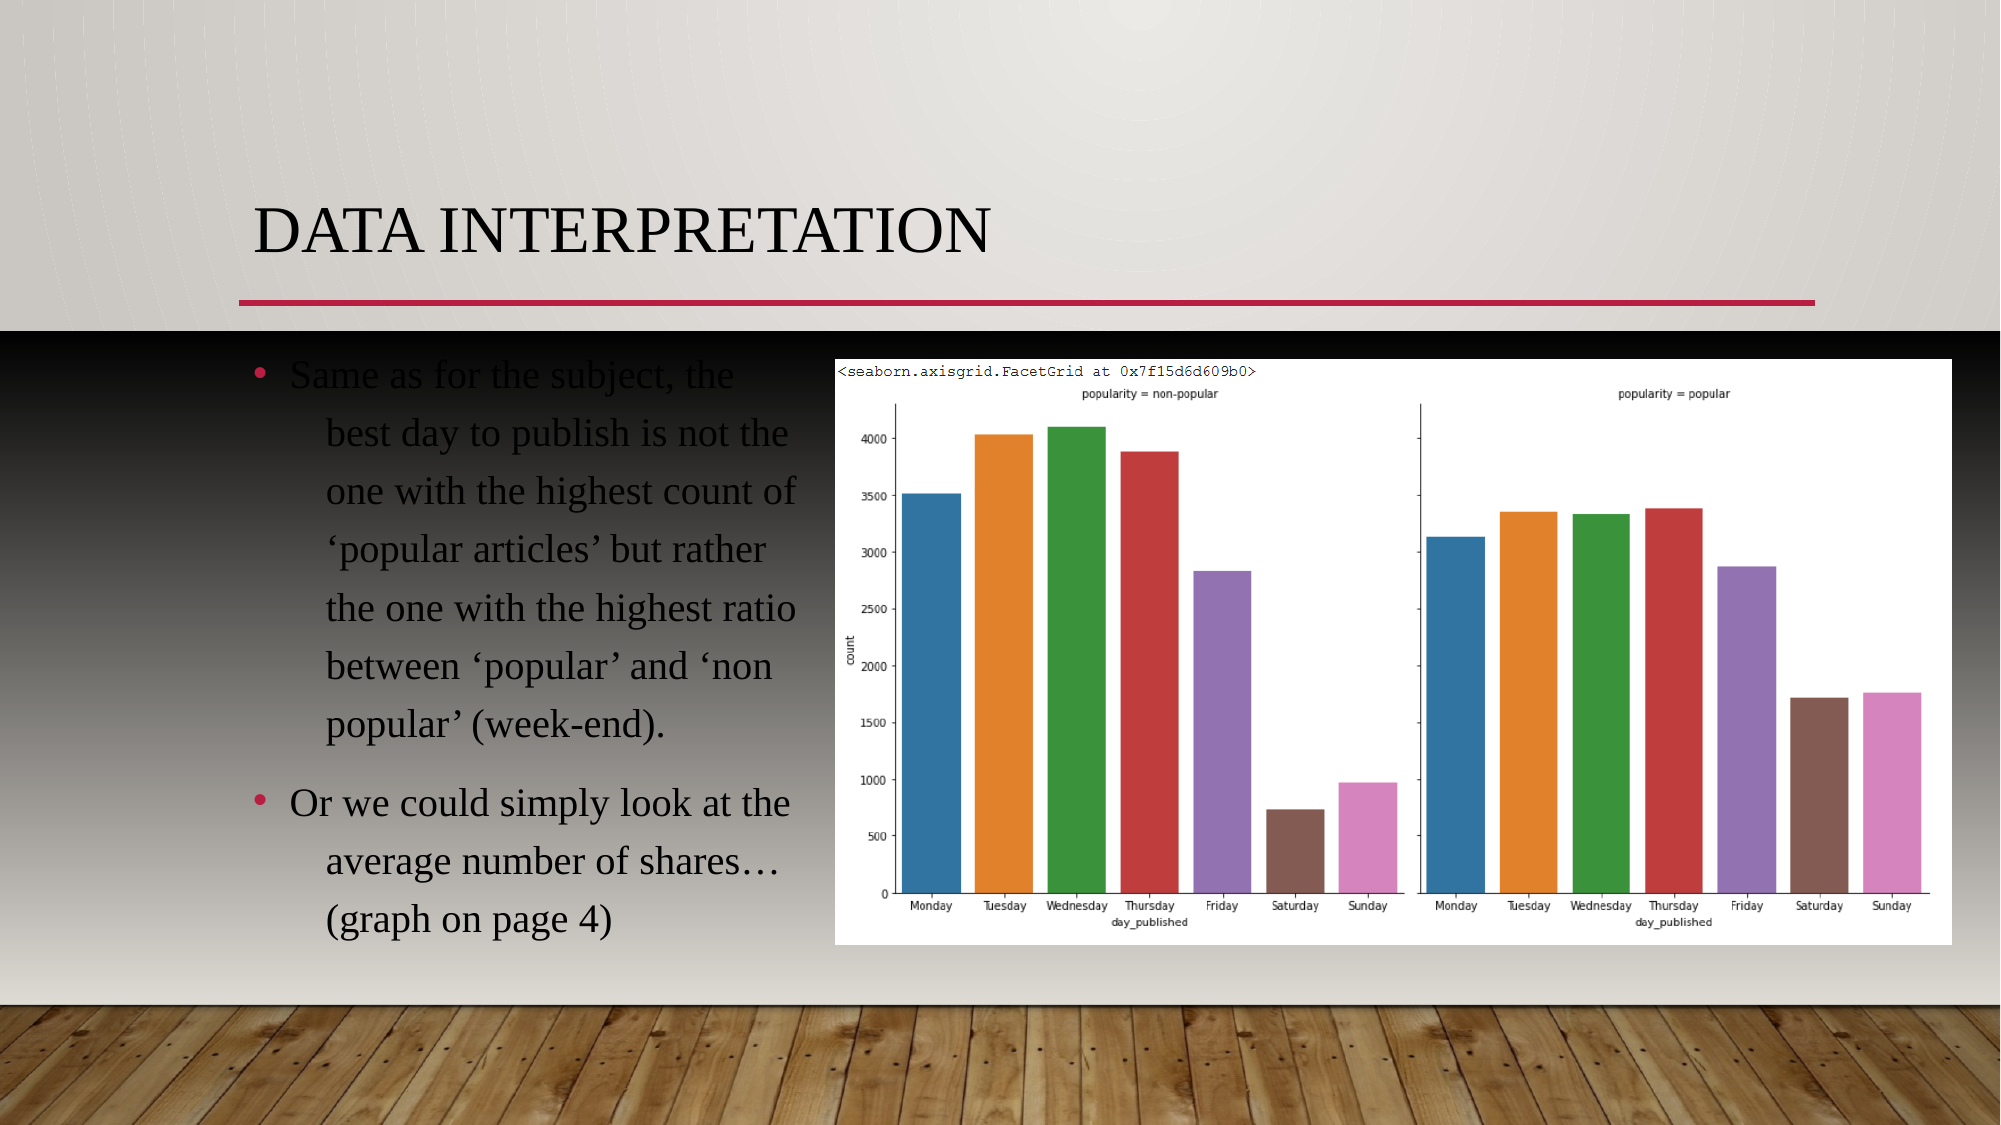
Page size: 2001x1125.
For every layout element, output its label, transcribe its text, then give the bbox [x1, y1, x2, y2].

picture [835, 359, 1952, 945]
title Data interpretation [238, 187, 1814, 360]
list Same as for the subject, the best day to publish is not the one with the highest count of ‘popular articles’ but rather the one with the highest ratio between ‘popular’ and ‘non popular’ (week-end). Or we could simply look at the average number of shares… (graph on page 4) [238, 330, 817, 994]
